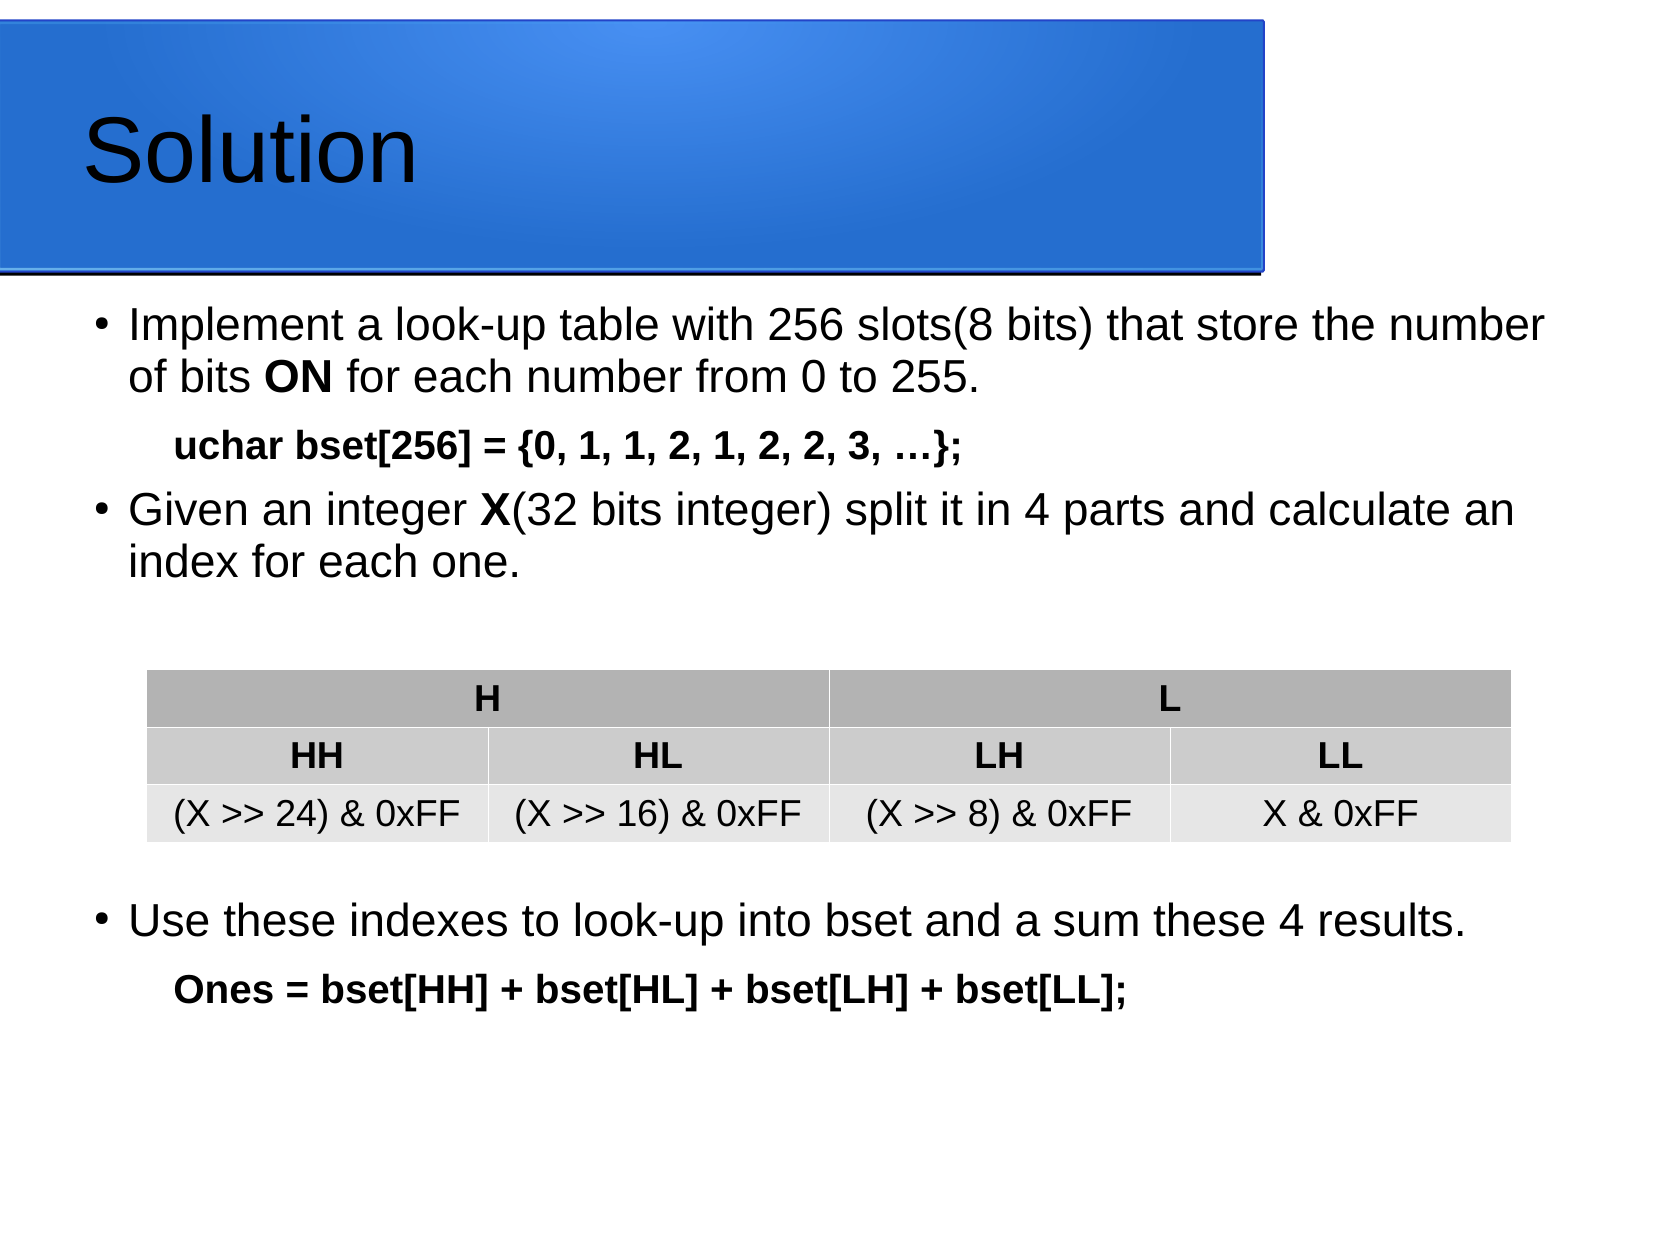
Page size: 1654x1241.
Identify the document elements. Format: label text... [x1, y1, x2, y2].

table_cell LH [830, 728, 1170, 784]
table_cell (X >> 8) & 0xFF [830, 785, 1170, 842]
list Implement a look-up table with 256 slots(8 bits) that store the number of bits ON for each number from 0 to 255. uchar bset[256] = {0, 1, 1, 2, 1, 2, 2, 3, …}; Given an integer X(32 bits integer) split it in 4 parts and calculate an index for each one. Use these indexes to look-up into bset and a sum these 4 results. Ones = bset[HH] + bset[HL] + bset[LH] + bset[LL]; [82, 299, 1571, 1019]
table_cell LL [1171, 728, 1511, 784]
table_header L [830, 670, 1511, 727]
title Solution [82, 47, 1235, 252]
table_cell X & 0xFF [1171, 785, 1511, 842]
table_cell HL [489, 728, 829, 784]
table_cell HH [147, 728, 488, 784]
table_cell (X >> 24) & 0xFF [147, 785, 488, 842]
table_cell (X >> 16) & 0xFF [489, 785, 829, 842]
table_header H [147, 670, 829, 727]
